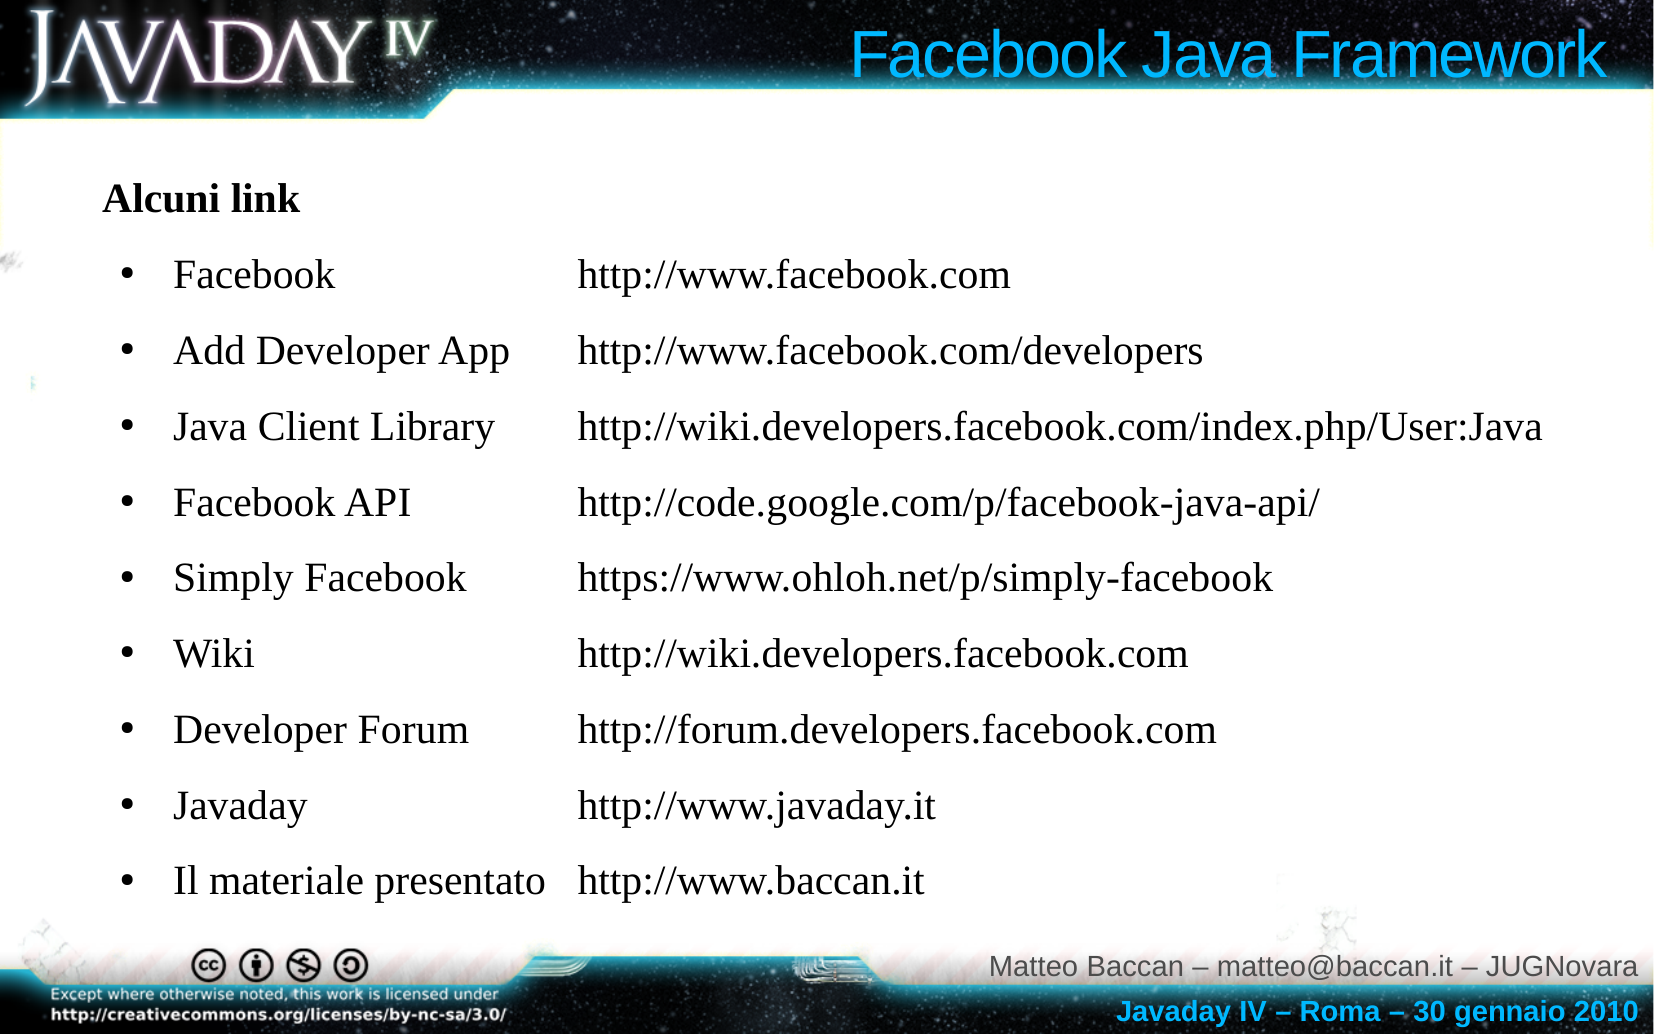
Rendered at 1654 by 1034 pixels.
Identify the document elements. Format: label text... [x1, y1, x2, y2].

title Facebook Java Framework [132, 5, 1609, 103]
picture [0, 0, 1654, 1034]
list Alcuni link Facebook http://www.facebook.com Add Developer App http://www.facebook.com/developers Java Client Library http://wiki.developers.facebook.com/index.php/User:Java Facebook API http://code.google.com/p/facebook-java-api/ Simply Facebook https://www.ohloh.net/p/simply-facebook Wiki http://wiki.developers.facebook.com Developer Forum http://forum.developers.facebook.com Javaday http://www.javaday.it Il materiale presentato http://www.baccan.it [66, 175, 1579, 912]
